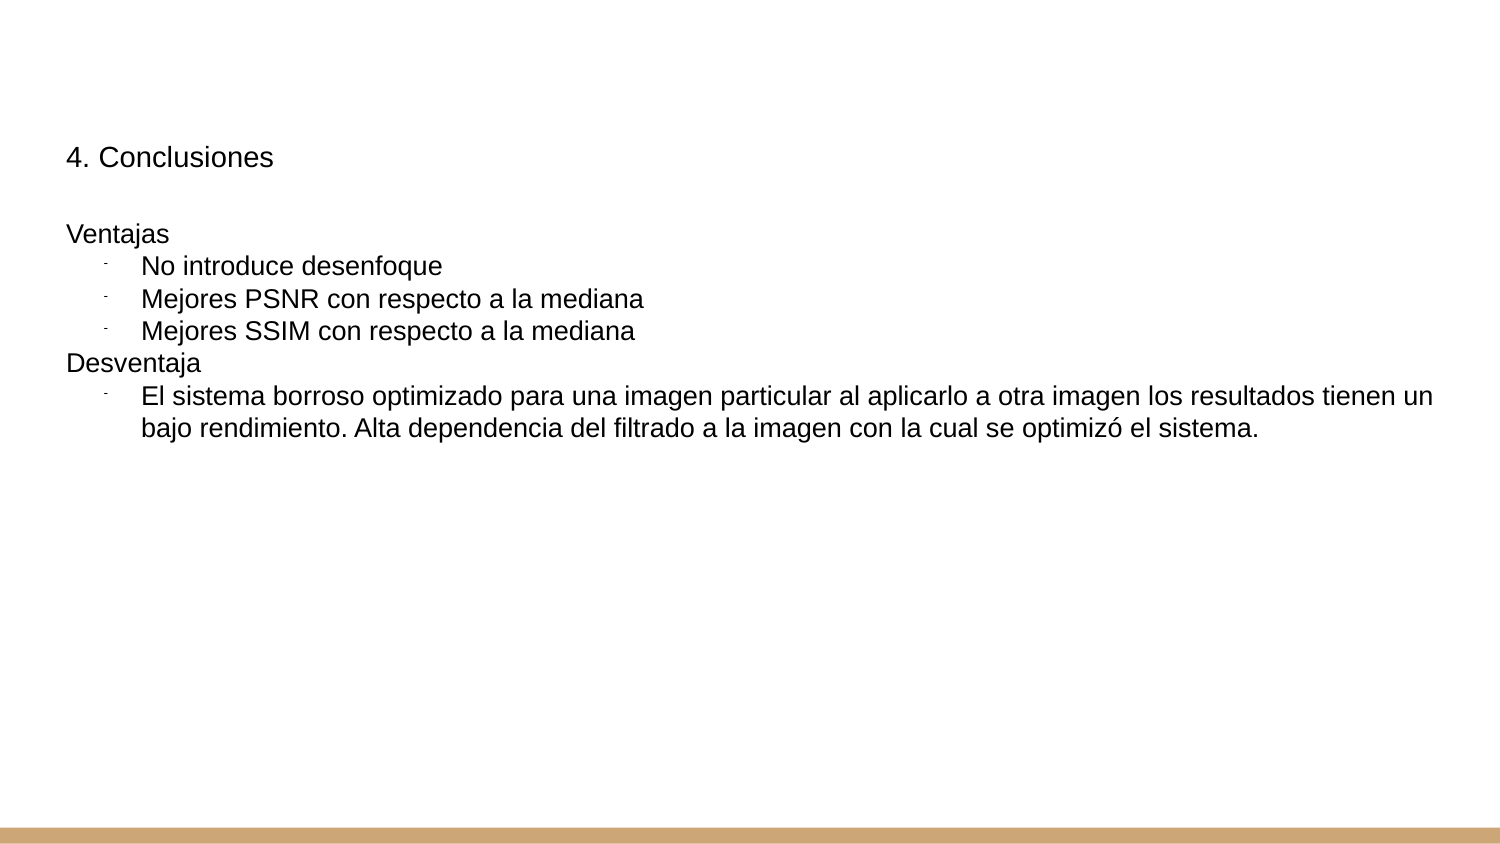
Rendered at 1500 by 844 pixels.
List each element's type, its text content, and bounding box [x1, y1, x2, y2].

list Ventajas No introduce desenfoque Mejores PSNR con respecto a la mediana Mejores SSIM con respecto a la mediana Desventaja El sistema borroso optimizado para una imagen particular al aplicarlo a otra imagen los resultados tienen un bajo rendimiento. Alta dependencia del filtrado a la imagen con la cual se optimizó el sistema. [51, 200, 1449, 752]
title 4. Conclusiones [51, 51, 1449, 189]
